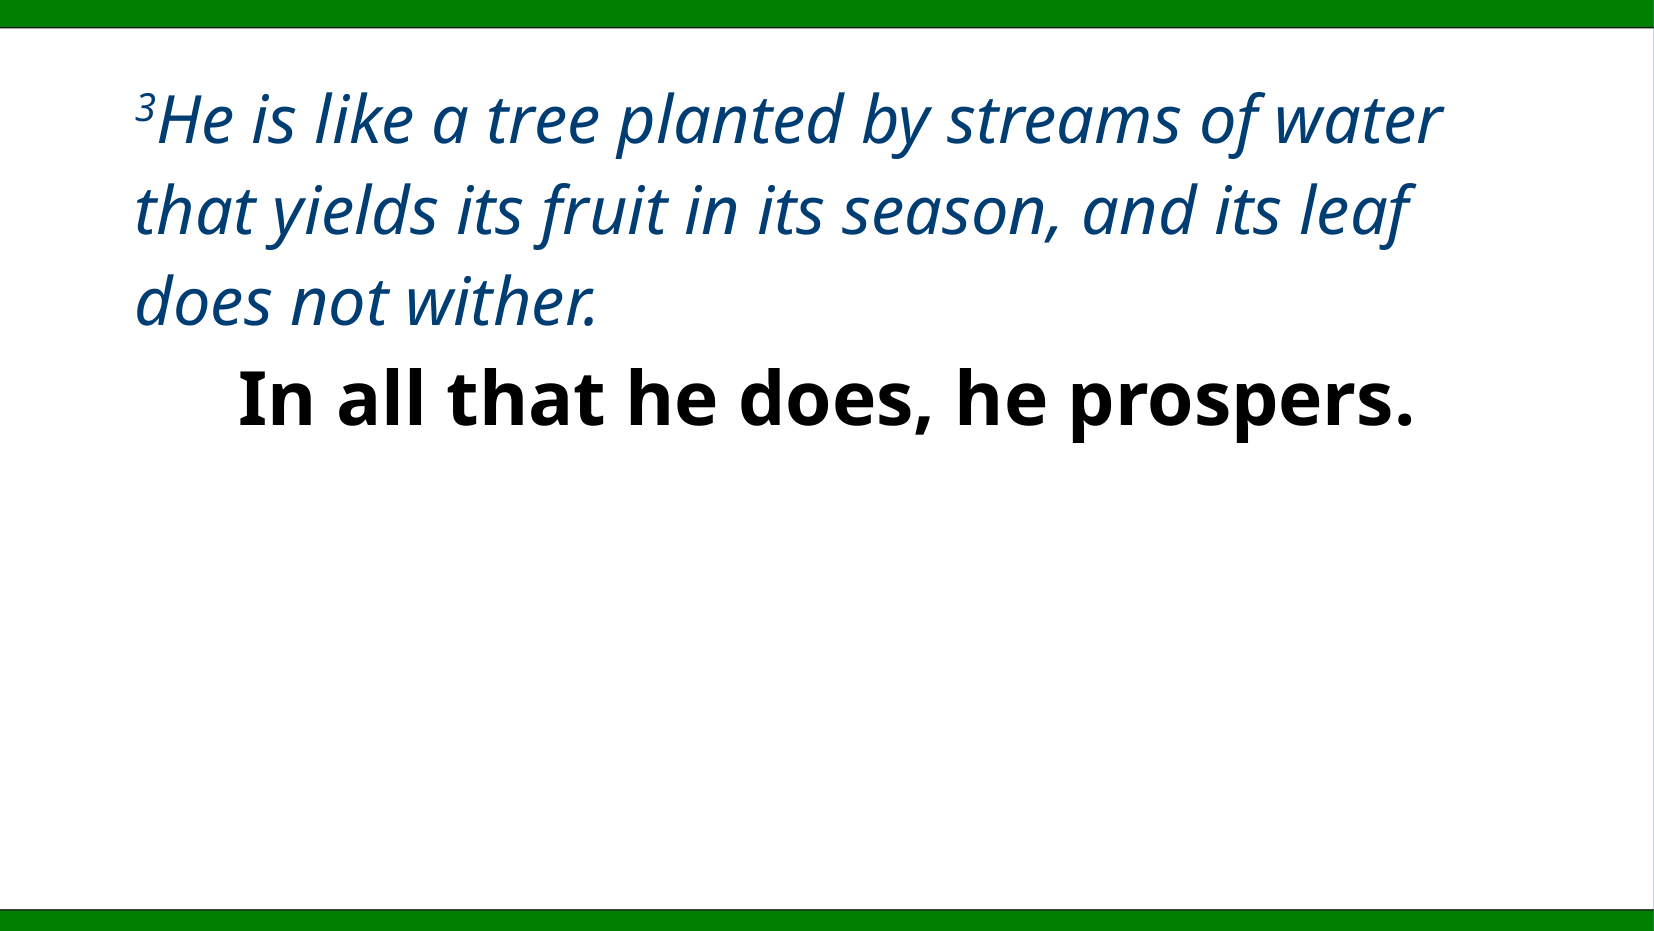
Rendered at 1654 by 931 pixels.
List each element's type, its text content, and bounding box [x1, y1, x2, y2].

picture [0, 0, 1654, 931]
text_box 3He is like a tree planted by streams of water that yields its fruit in its season, and its leaf does not wither. In all that he does, he prospers. [120, 65, 1561, 447]
